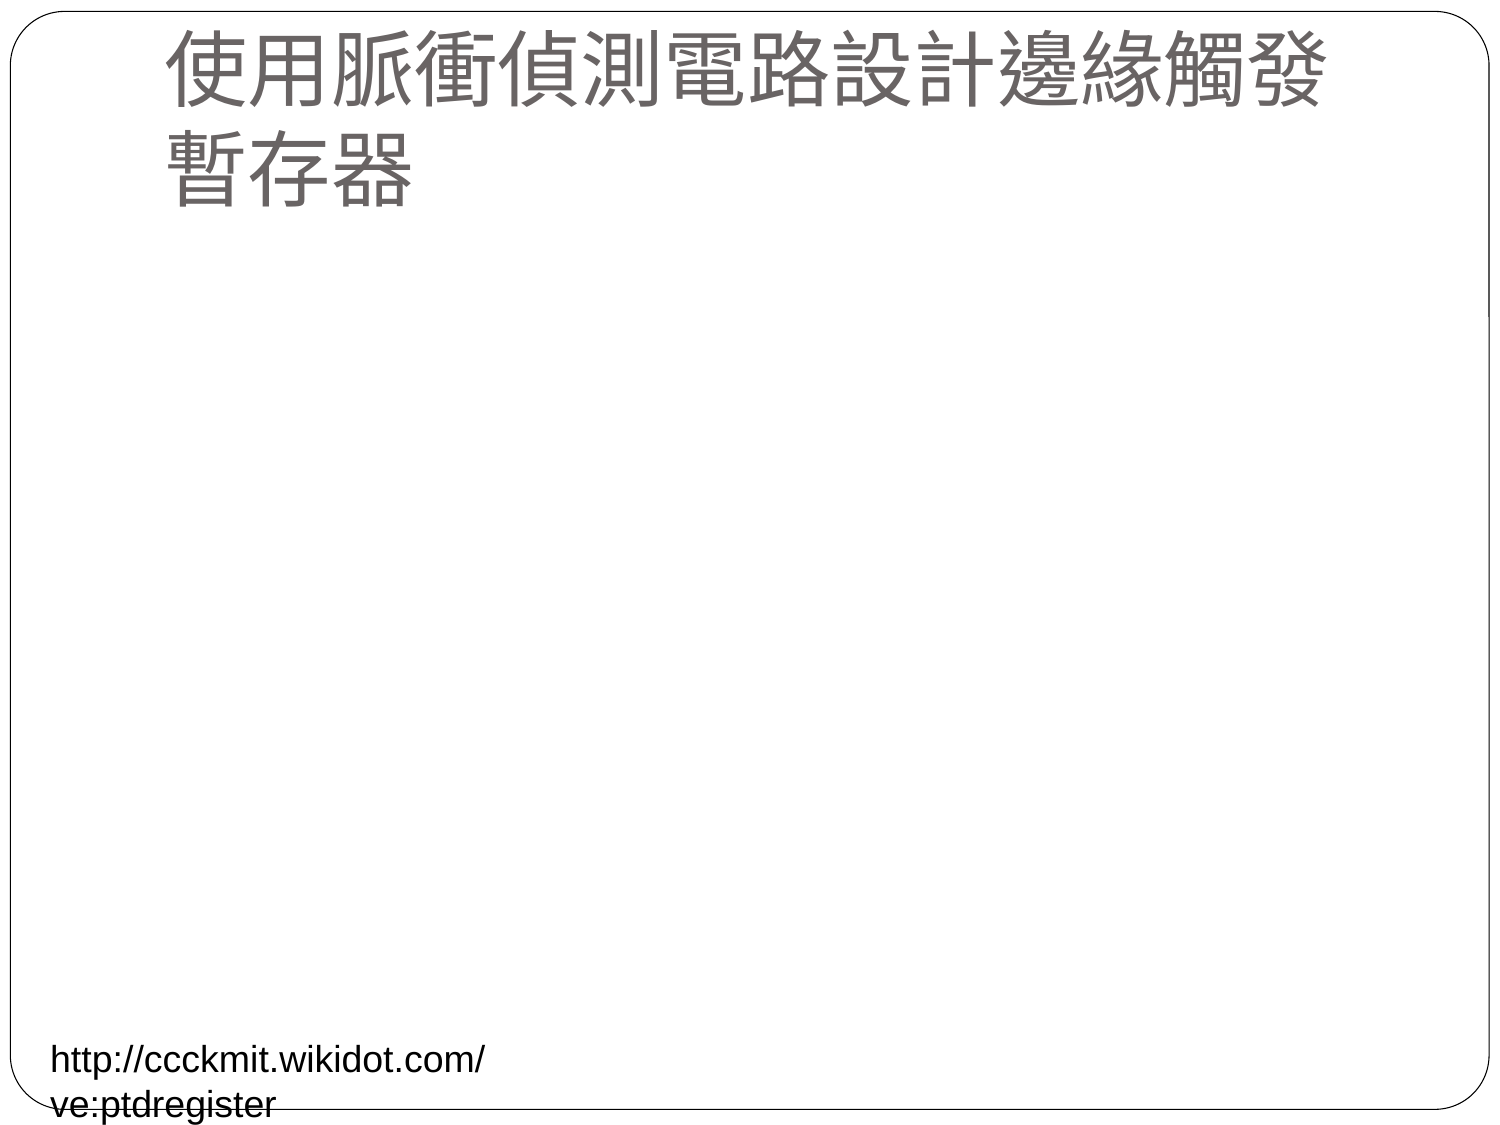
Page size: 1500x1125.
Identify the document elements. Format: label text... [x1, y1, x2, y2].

text_box http://ccckmit.wikidot.com/ve:ptdregister [35, 1027, 727, 1088]
title 使用脈衝偵測電路設計邊緣觸發暫存器 [150, 9, 1426, 233]
